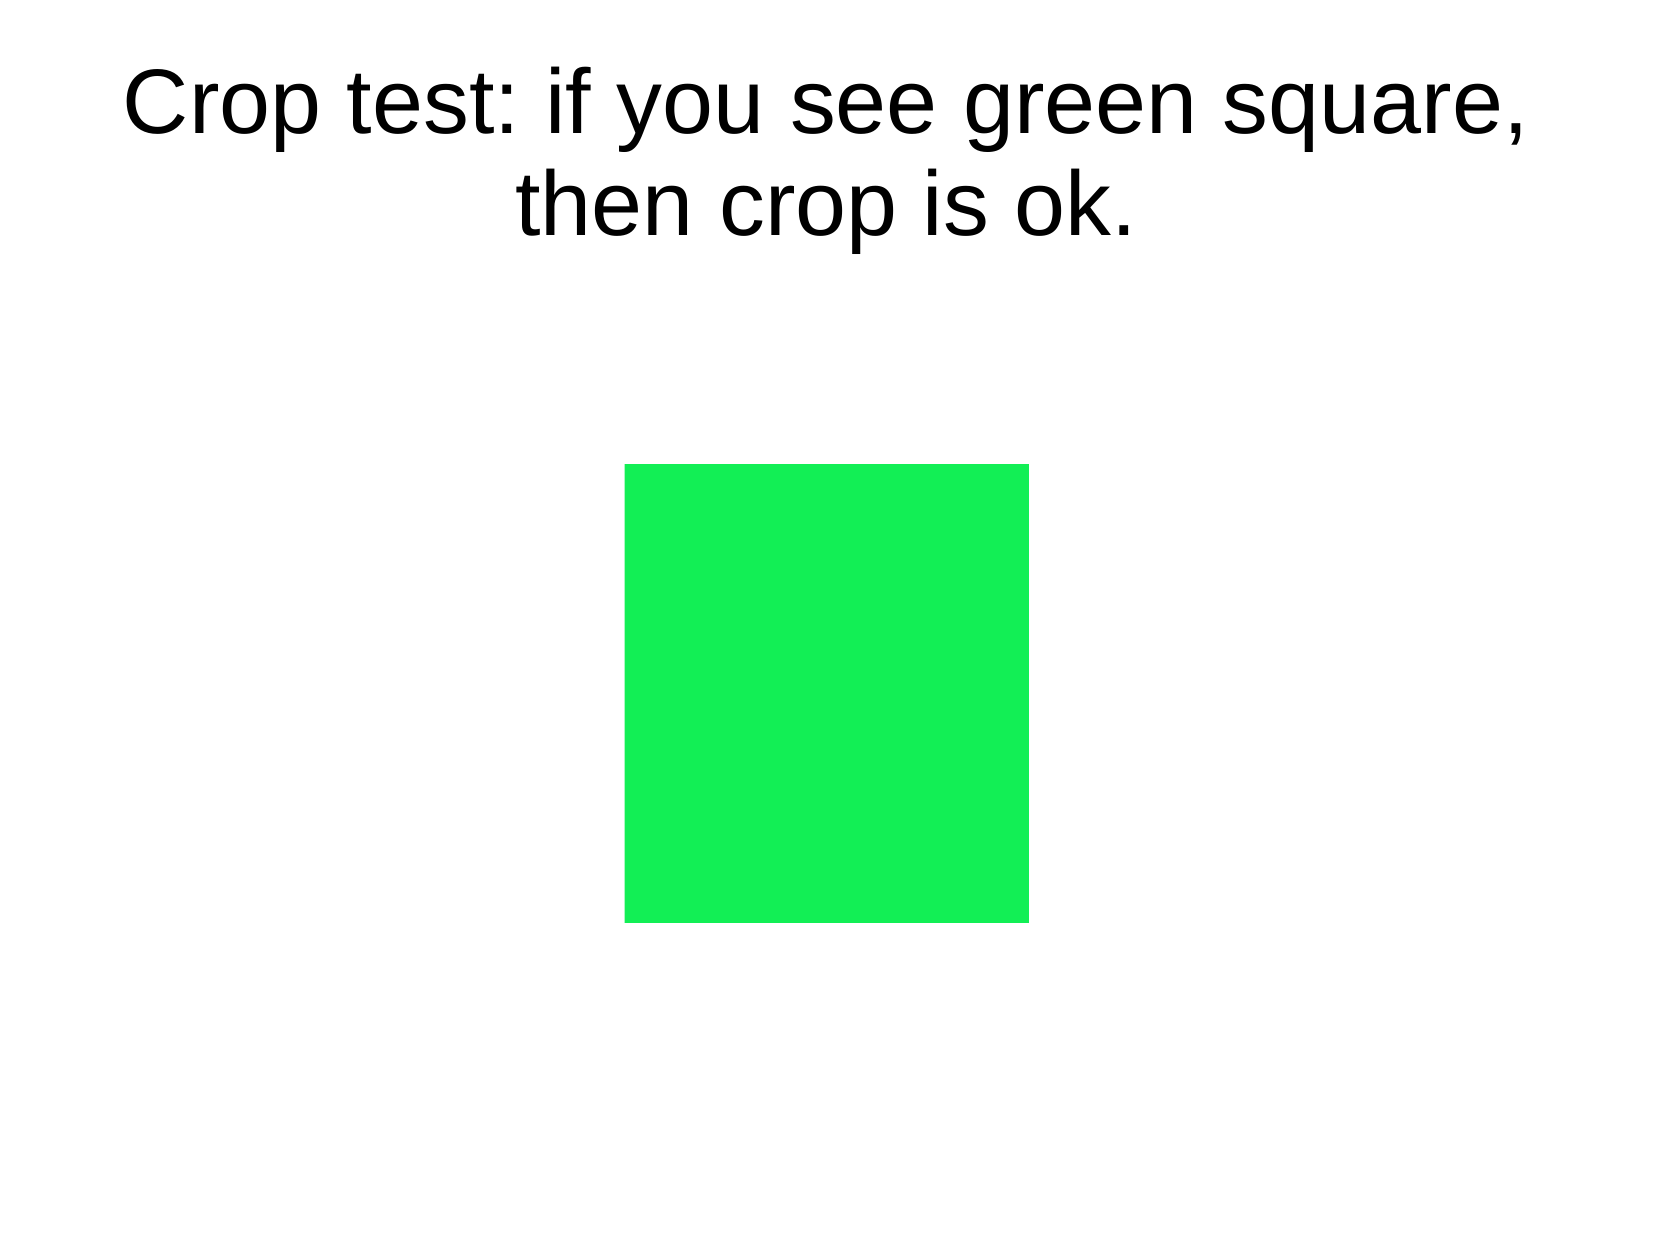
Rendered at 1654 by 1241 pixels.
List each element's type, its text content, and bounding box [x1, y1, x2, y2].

picture [624, 464, 1029, 923]
title Crop test: if you see green square, then crop is ok. [82, 49, 1571, 257]
